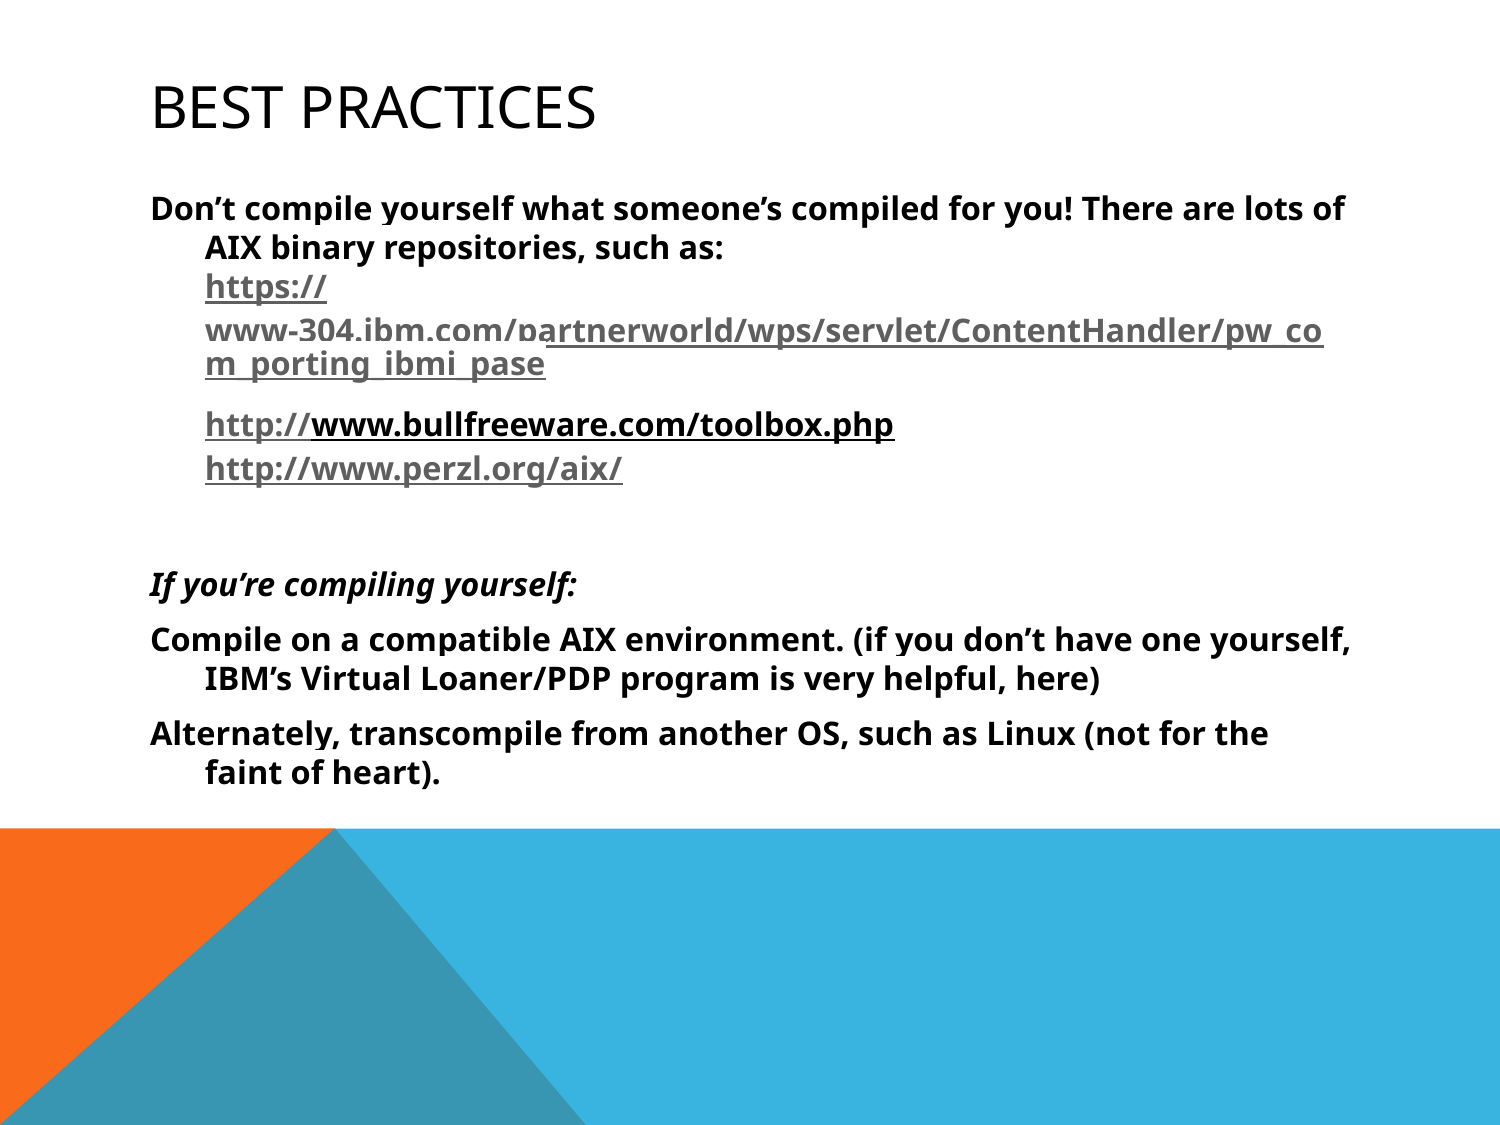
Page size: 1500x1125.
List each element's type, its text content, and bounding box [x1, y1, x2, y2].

title Best practices [135, 60, 1369, 150]
list Don’t compile yourself what someone’s compiled for you! There are lots of AIX binary repositories, such as: https://www-304.ibm.com/partnerworld/wps/servlet/ContentHandler/pw_com_porting_ibmi_pase http://www.bullfreeware.com/toolbox.php http://www.perzl.org/aix/ If you’re compiling yourself: Compile on a compatible AIX environment. (if you don’t have one yourself, IBM’s Virtual Loaner/PDP program is very helpful, here) Alternately, transcompile from another OS, such as Linux (not for the faint of heart). [135, 180, 1369, 768]
